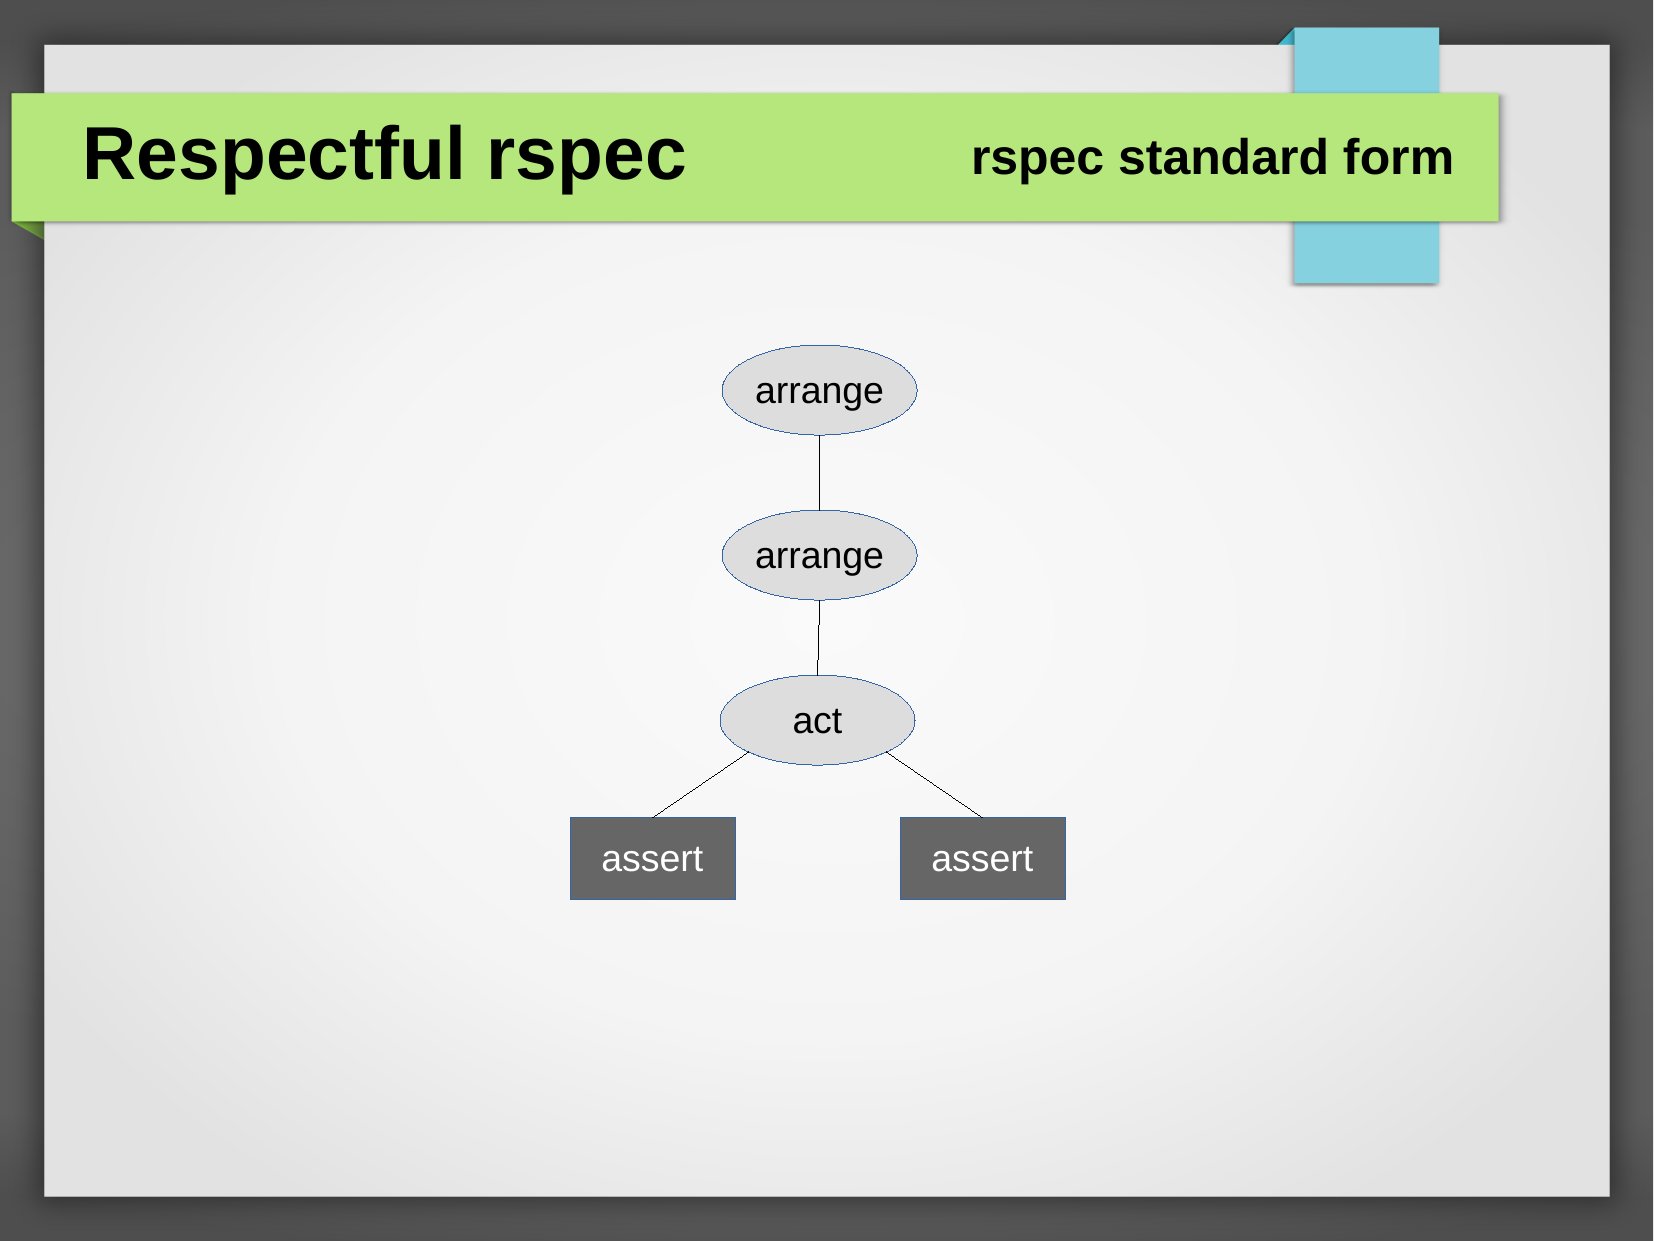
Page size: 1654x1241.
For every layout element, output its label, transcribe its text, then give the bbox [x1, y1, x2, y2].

text_box assert [570, 817, 736, 900]
text_box arrange [722, 345, 918, 436]
picture [0, 0, 1654, 1241]
title Respectful rspec [82, 94, 705, 213]
text_box act [720, 675, 916, 766]
title rspec standard form [869, 97, 1455, 216]
text_box assert [900, 817, 1066, 900]
text_box arrange [722, 510, 918, 601]
